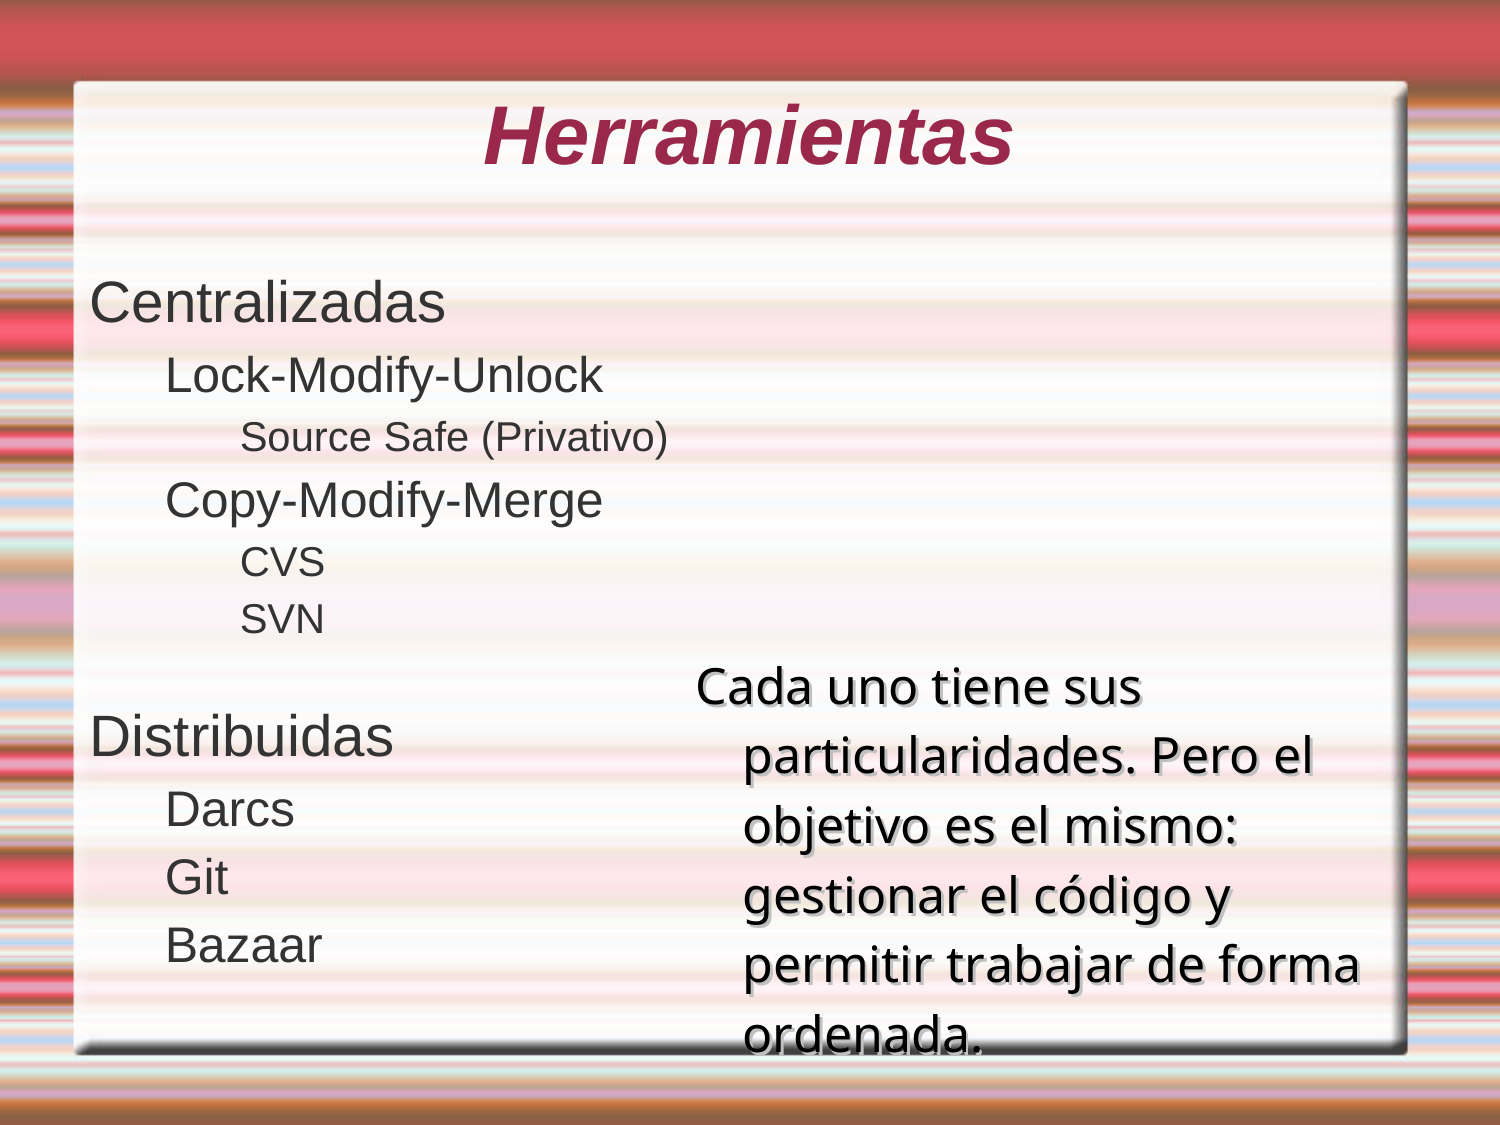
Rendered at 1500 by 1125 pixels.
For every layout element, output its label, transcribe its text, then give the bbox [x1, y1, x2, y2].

list Centralizadas Lock-Modify-Unlock Source Safe (Privativo) Copy-Modify-Merge CVS SVN Distribuidas Darcs Git Bazaar [75, 262, 1426, 1023]
picture [0, 0, 1500, 1125]
text_box Cada uno tiene sus particularidades. Pero el objetivo es el mismo: gestionar el código y permitir trabajar de forma ordenada. [601, 649, 1418, 1068]
title Herramientas [75, 45, 1426, 233]
